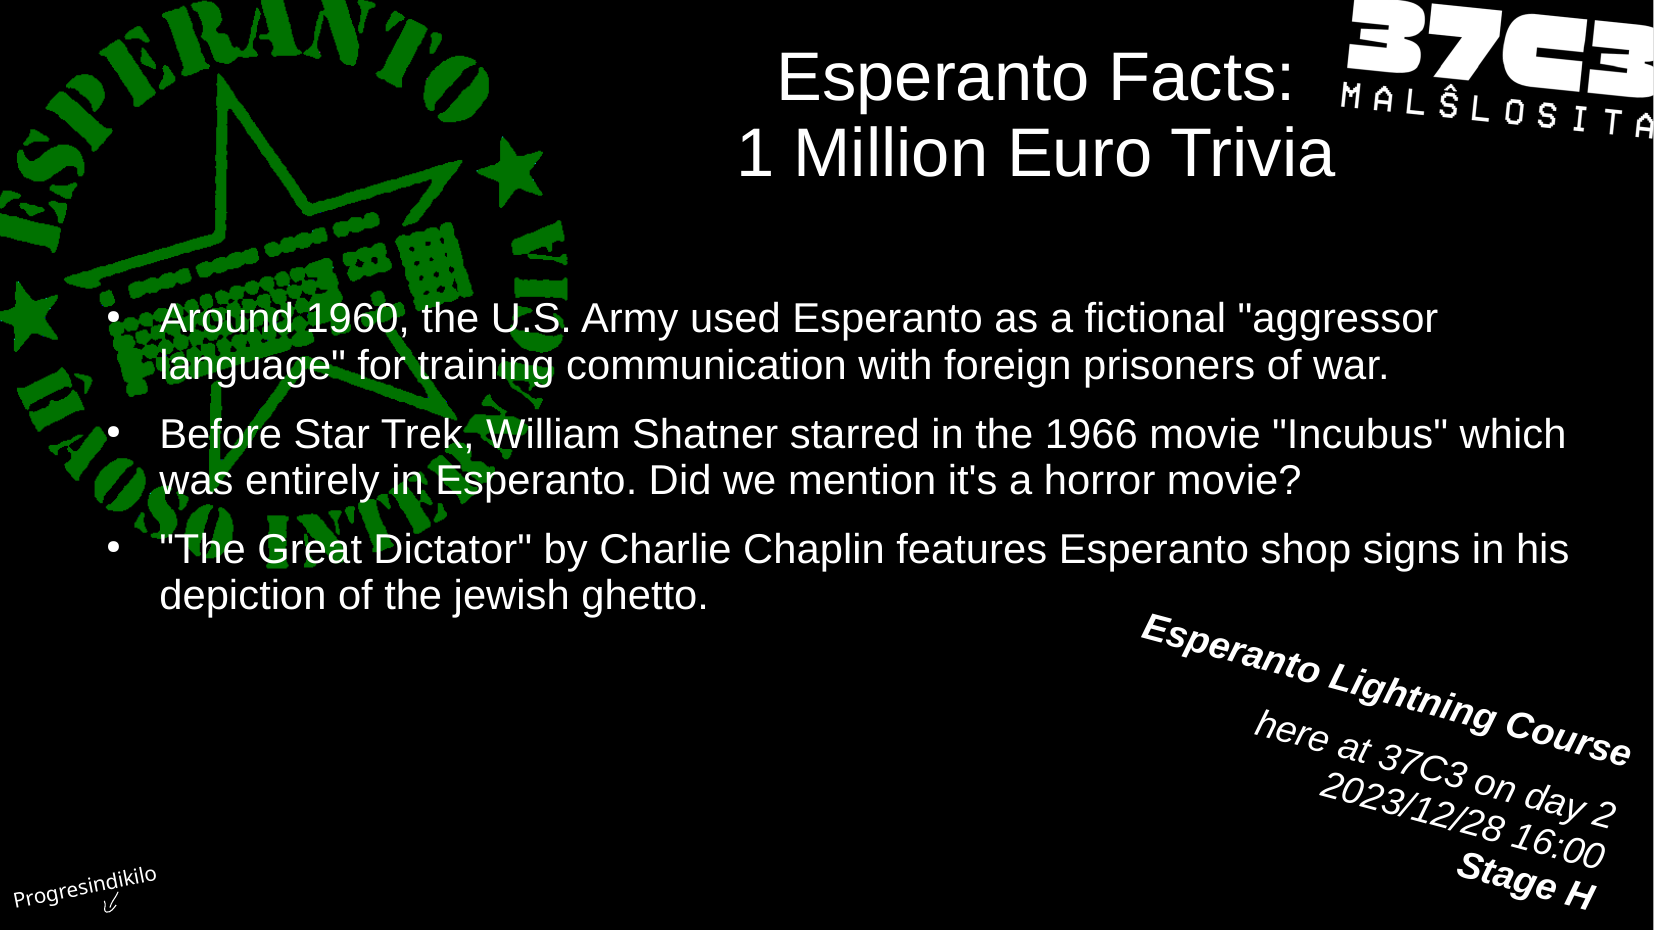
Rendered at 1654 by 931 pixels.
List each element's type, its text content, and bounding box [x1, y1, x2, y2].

list Esperanto Lightning Course here at 37C3 on day 2 2023/12/28 16:00 Stage H [868, 552, 1637, 931]
picture [1349, 0, 1654, 139]
title Esperanto Facts: 1 Million Euro Trivia [501, 37, 1571, 193]
picture [0, 0, 591, 591]
list Around 1960, the U.S. Army used Esperanto as a fictional "aggressor language" for training communication with foreign prisoners of war. Before Star Trek, William Shatner starred in the 1966 movie "Incubus" which was entirely in Esperanto. Did we mention it's a horror movie? "The Great Dictator" by Charlie Chaplin features Esperanto shop signs in his depiction of the jewish ghetto. [88, 295, 1571, 886]
